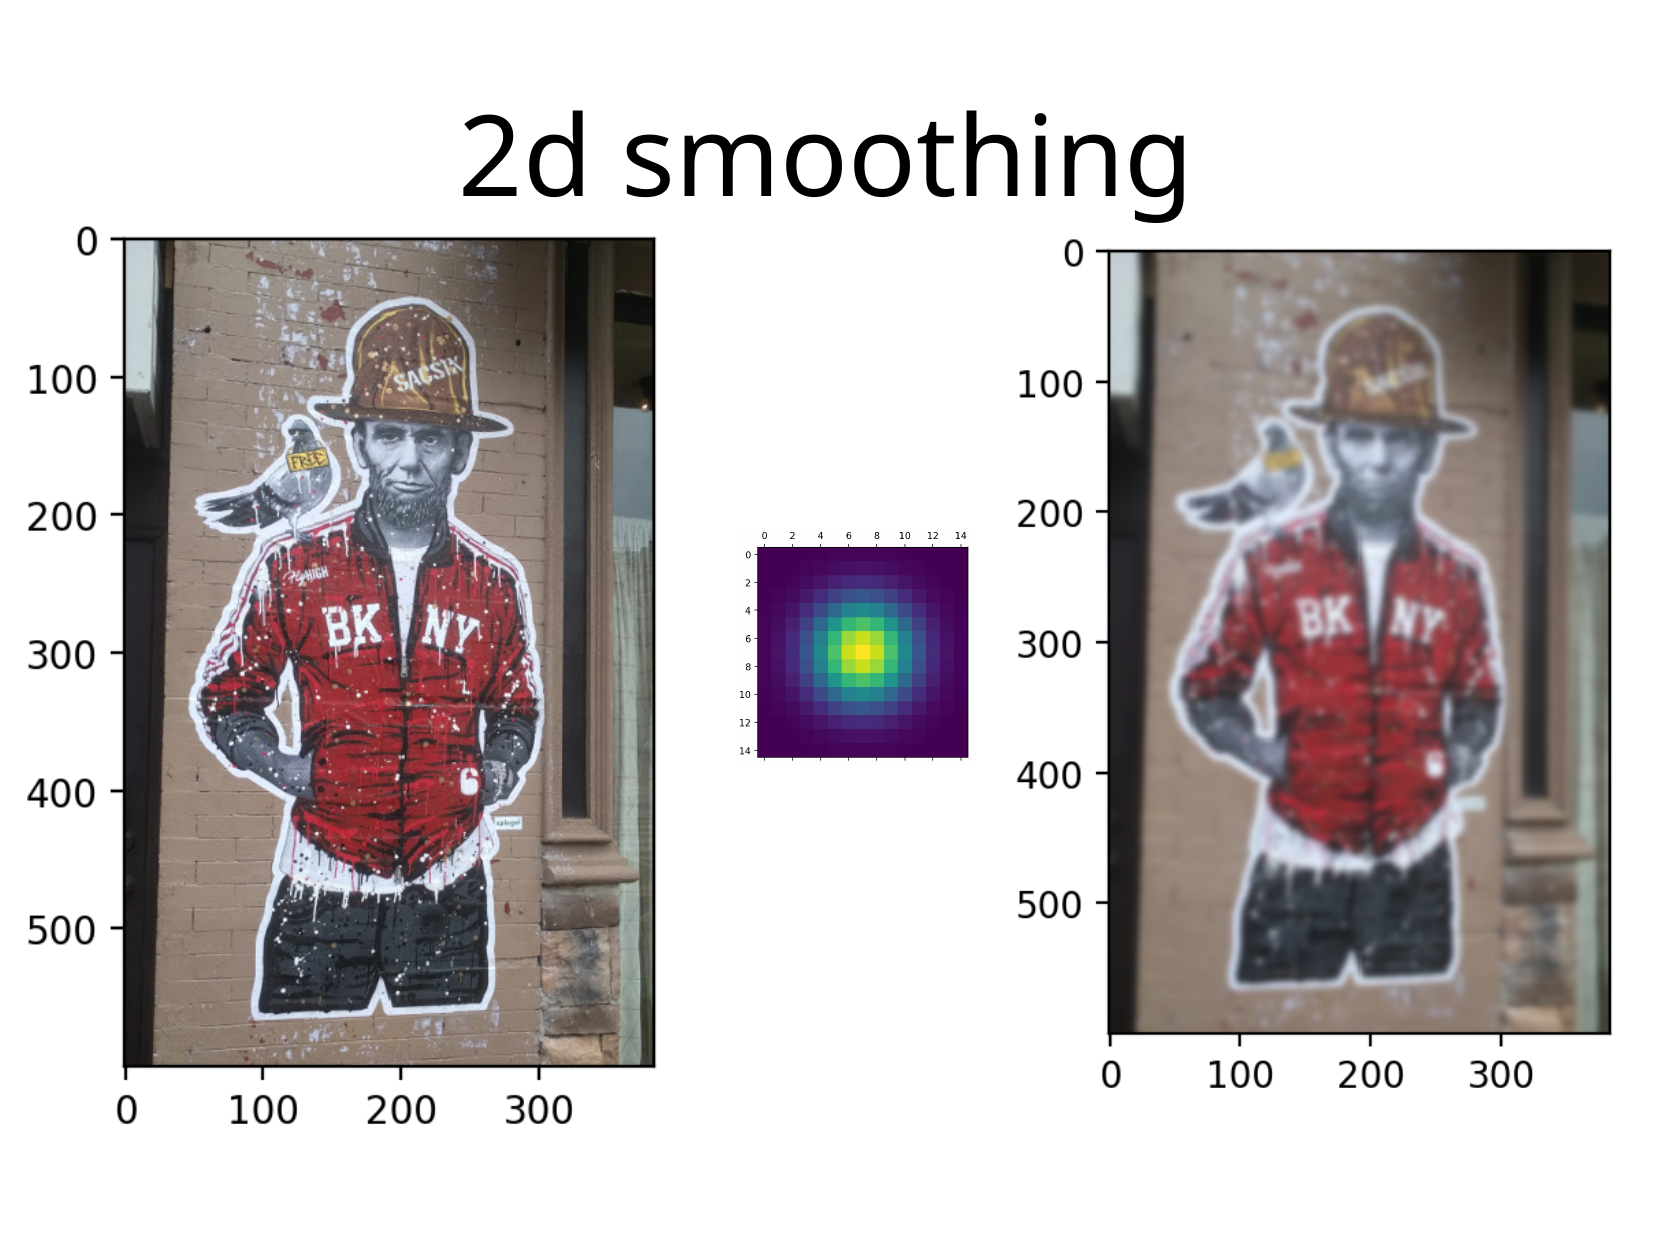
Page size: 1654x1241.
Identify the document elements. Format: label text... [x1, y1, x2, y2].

picture [990, 224, 1641, 1111]
title 2d smoothing [82, 49, 1571, 257]
picture [735, 527, 976, 766]
picture [0, 209, 691, 1161]
